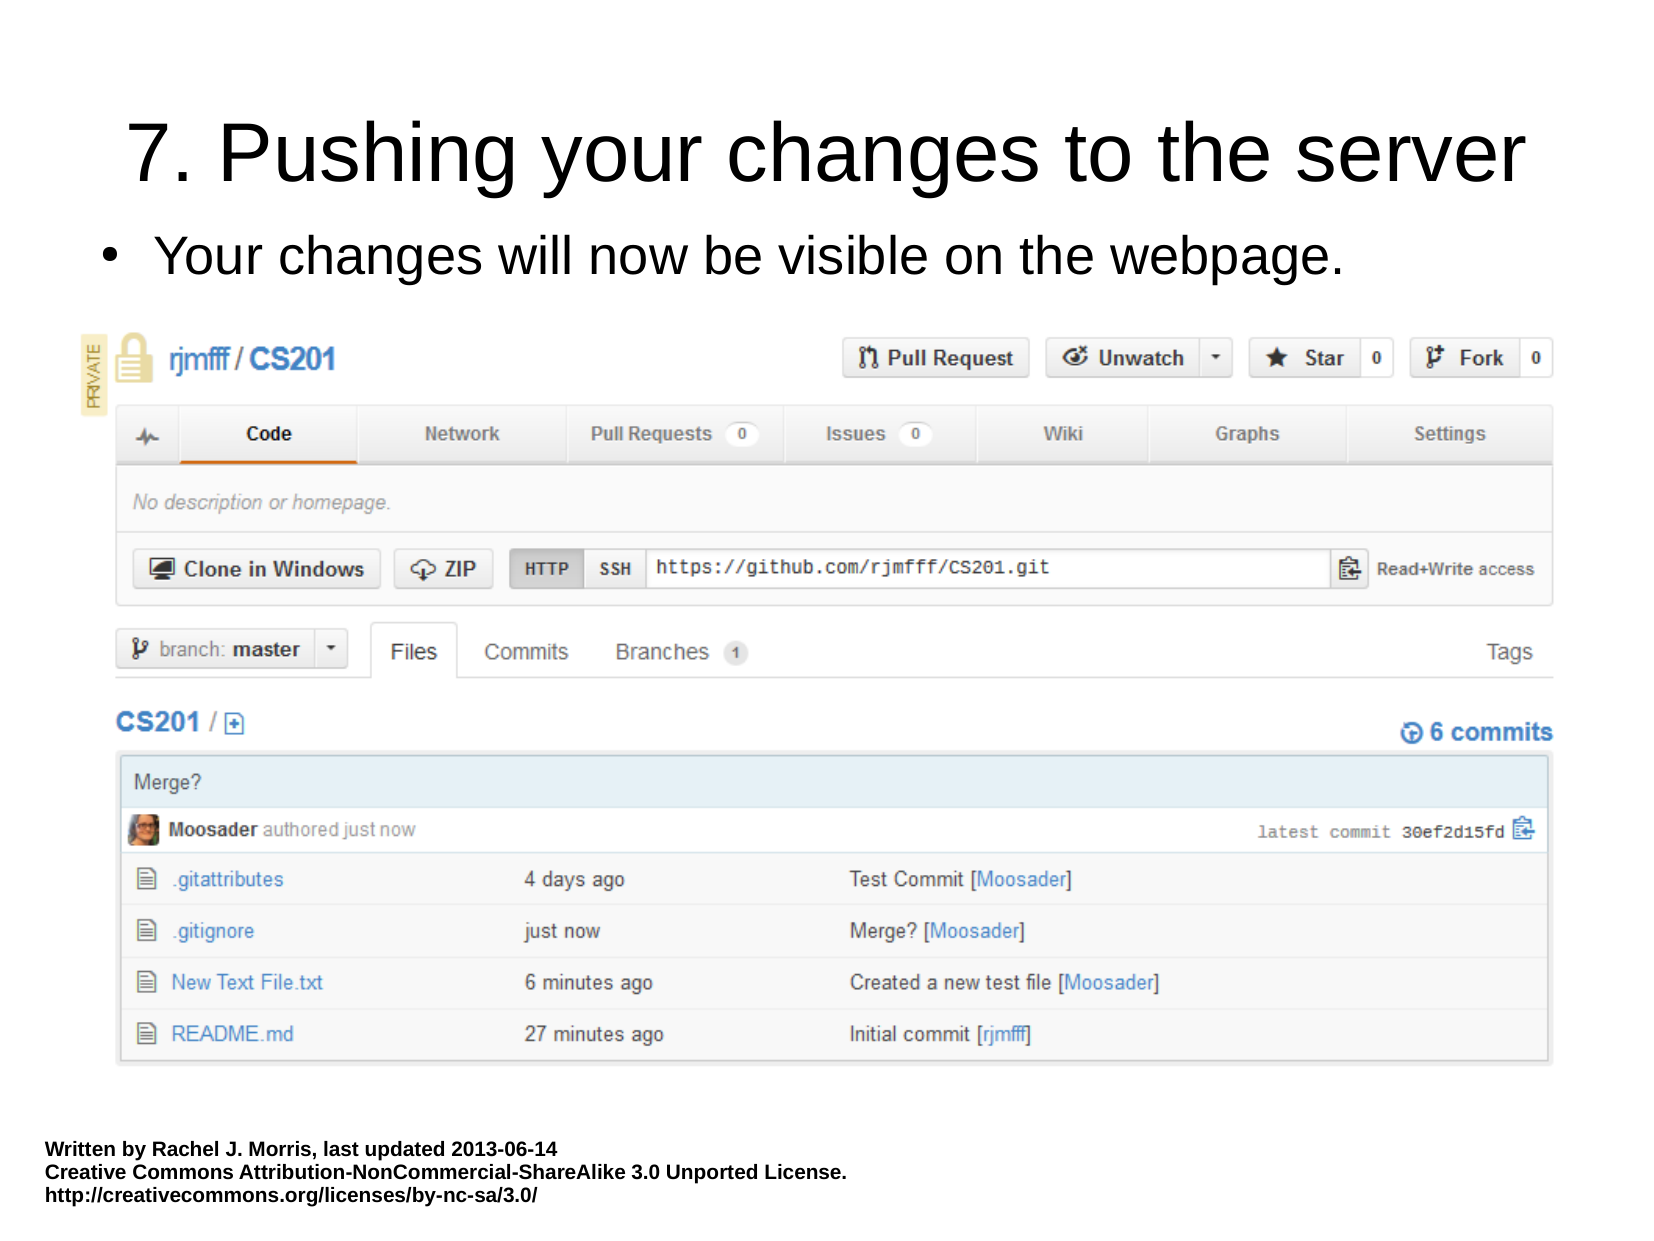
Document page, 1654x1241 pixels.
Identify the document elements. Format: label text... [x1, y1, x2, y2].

title 7. Pushing your changes to the server [82, 49, 1571, 257]
list Your changes will now be visible on the webpage. [82, 225, 1538, 314]
picture [75, 314, 1574, 1094]
